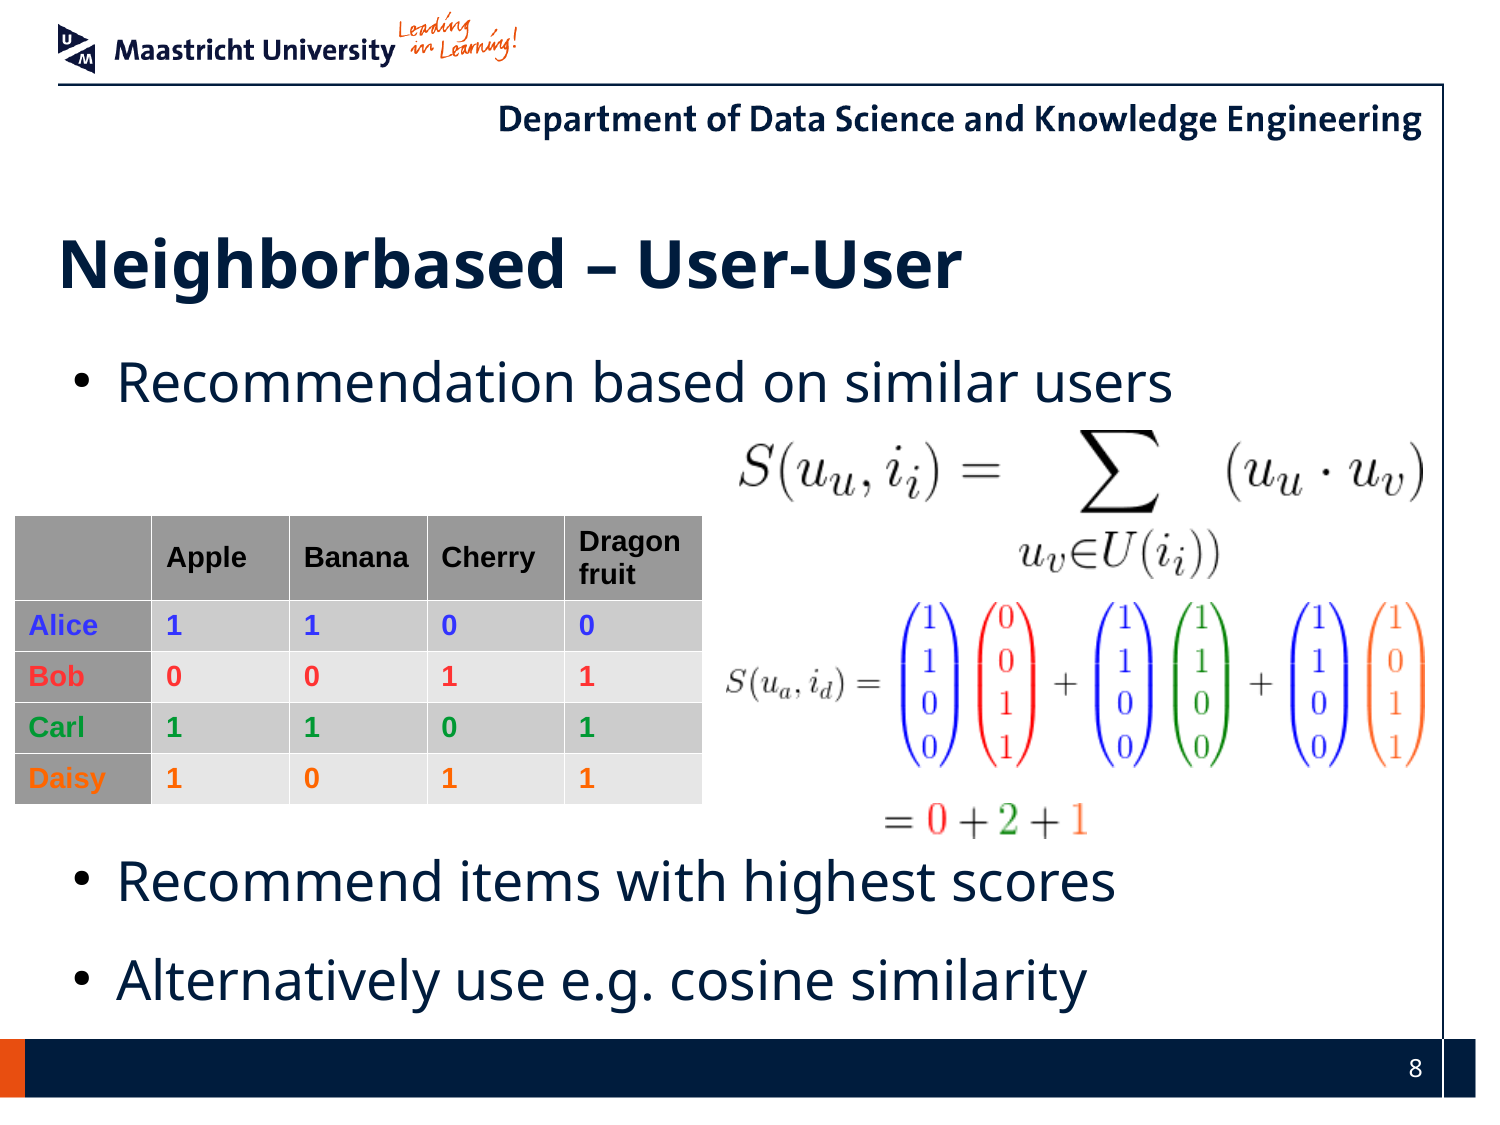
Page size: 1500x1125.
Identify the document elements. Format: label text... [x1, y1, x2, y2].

picture [0, 0, 1500, 1125]
table_cell 1 [428, 652, 564, 702]
table_cell 0 [290, 754, 427, 804]
table_cell 1 [152, 754, 289, 804]
table_cell 1 [565, 652, 702, 702]
table_header Banana [290, 516, 427, 600]
table_cell Carl [15, 703, 151, 753]
table_cell 1 [565, 703, 702, 753]
table_cell Alice [15, 601, 151, 651]
list Recommendation based on similar users Recommend items with highest scores Alternatively use e.g. cosine similarity [57, 343, 1425, 1019]
table_header Apple [152, 516, 289, 600]
table_cell 1 [565, 754, 702, 804]
table_header Dragon fruit [565, 516, 702, 600]
table_cell 0 [290, 652, 427, 702]
table_cell 0 [428, 601, 564, 651]
table_cell 1 [428, 754, 564, 804]
table_cell 0 [565, 601, 702, 651]
table_cell 1 [290, 601, 427, 651]
title Neighborbased – User-User [57, 200, 1425, 325]
table_cell 1 [152, 703, 289, 753]
table_cell Daisy [15, 754, 151, 804]
table_cell 1 [290, 703, 427, 753]
table_cell 1 [152, 601, 289, 651]
table_cell 0 [428, 703, 564, 753]
table_header [15, 516, 151, 600]
table_cell 0 [152, 652, 289, 702]
table_cell Bob [15, 652, 151, 702]
table_header Cherry [428, 516, 564, 600]
